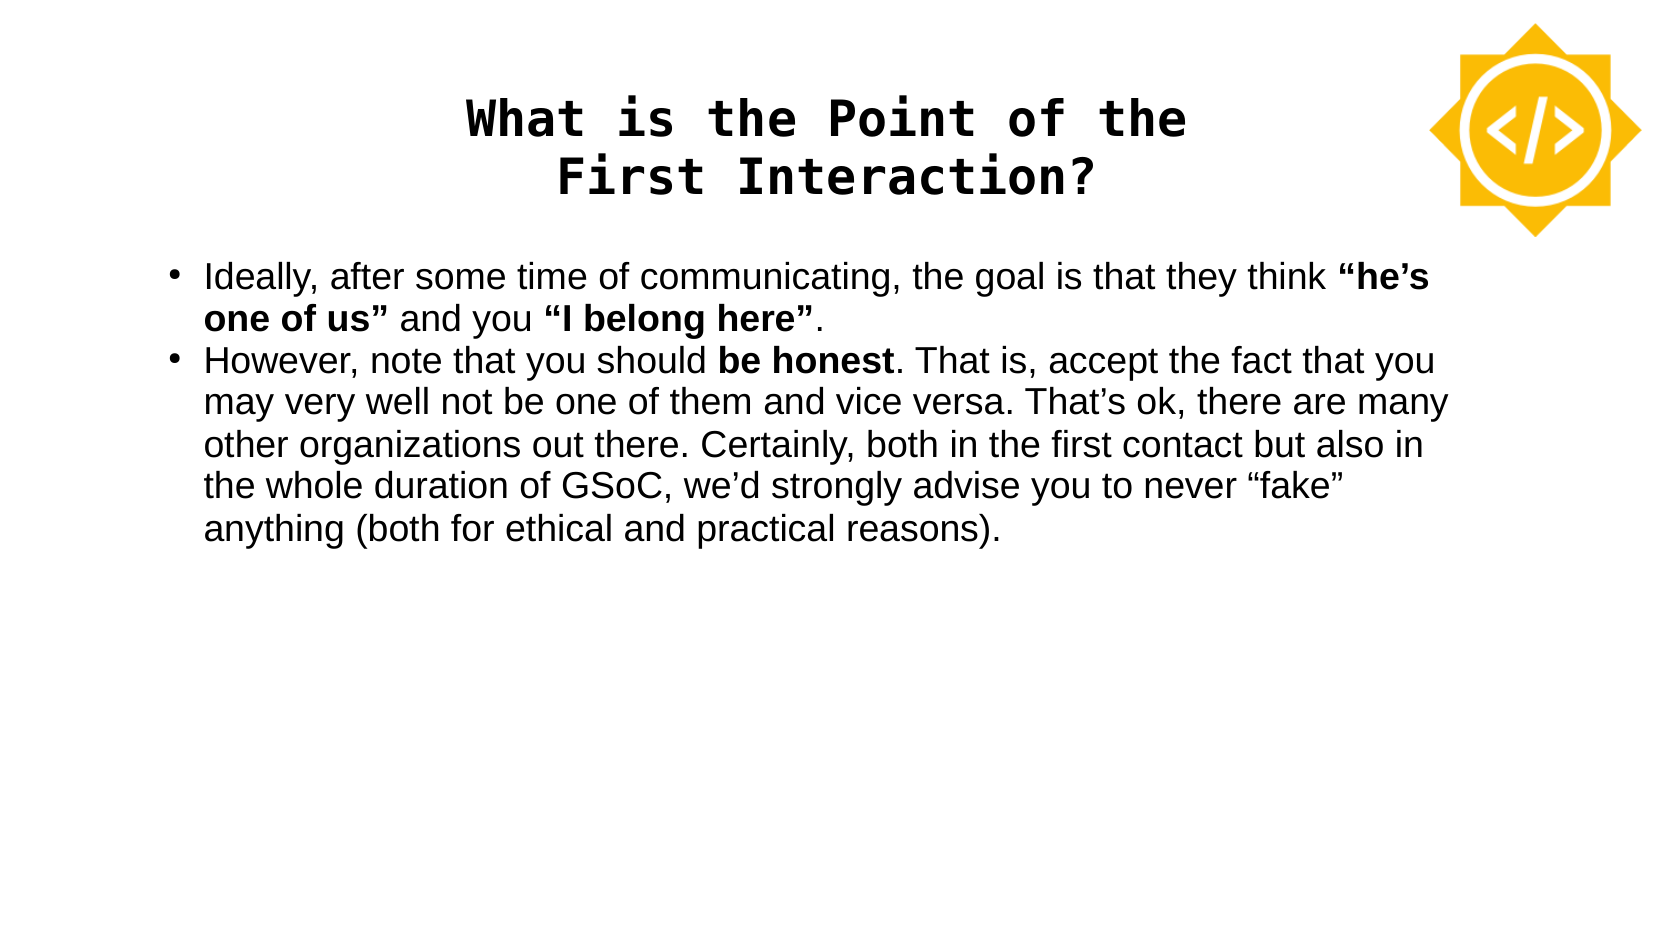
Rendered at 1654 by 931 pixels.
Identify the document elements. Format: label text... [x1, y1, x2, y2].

picture [1429, 23, 1642, 82]
text_box What is the Point of the First Interaction? [0, 82, 1654, 414]
text_box Ideally, after some time of communicating, the goal is that they think “he’s one of us” and you “I belong here”. However, note that you should be honest. That is, accept the fact that you may very well not be one of them and vice versa. That’s ok, there are many other organizations out there. Certainly, both in the first contact but also in the whole duration of GSoC, we’d strongly advise you to never “fake” anything (both for ethical and practical reasons). [153, 414, 1501, 804]
